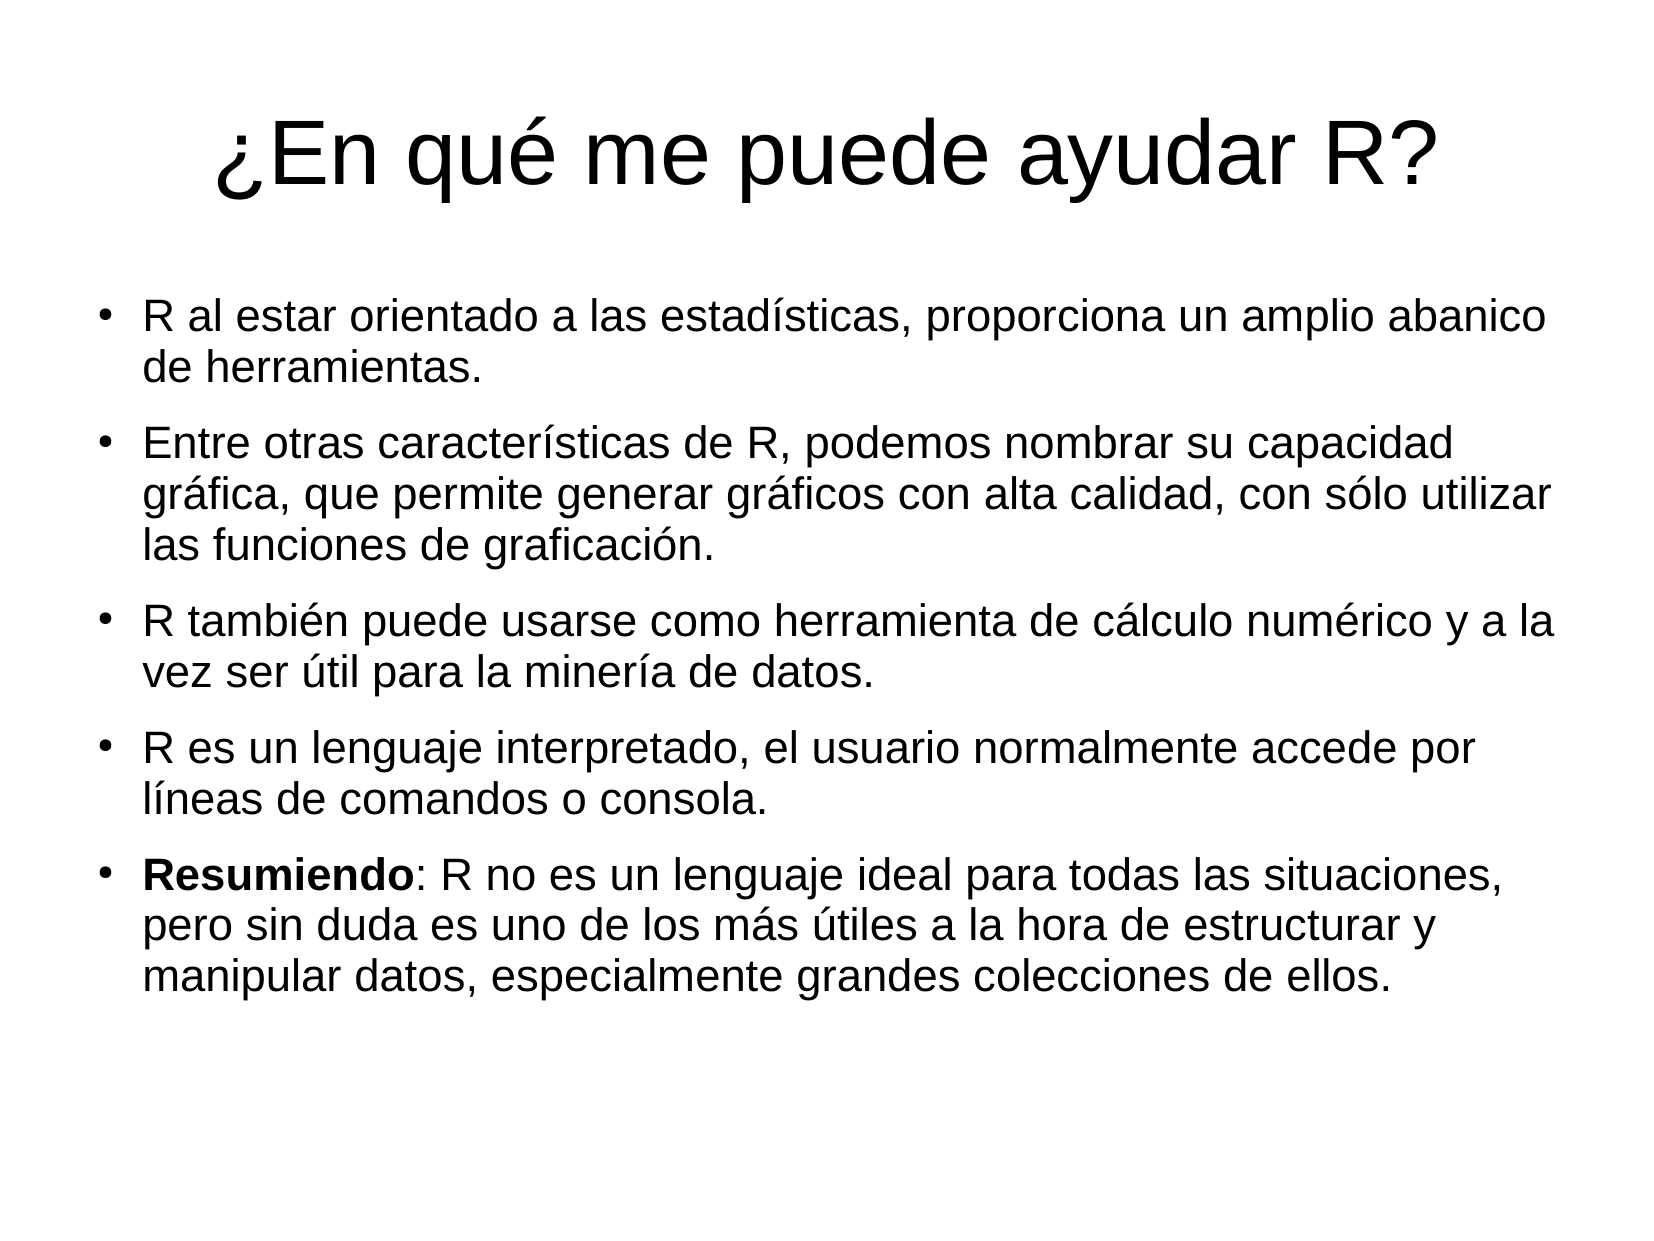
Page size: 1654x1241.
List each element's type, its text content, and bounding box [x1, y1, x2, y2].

title ¿En qué me puede ayudar R? [82, 49, 1571, 257]
list R al estar orientado a las estadísticas, proporciona un amplio abanico de herramientas. Entre otras características de R, podemos nombrar su capacidad gráfica, que permite generar gráficos con alta calidad, con sólo utilizar las funciones de graficación. R también puede usarse como herramienta de cálculo numérico y a la vez ser útil para la minería de datos. R es un lenguaje interpretado, el usuario normalmente accede por líneas de comandos o consola. Resumiendo: R no es un lenguaje ideal para todas las situaciones, pero sin duda es uno de los más útiles a la hora de estructurar y manipular datos, especialmente grandes colecciones de ellos. [82, 290, 1571, 1010]
